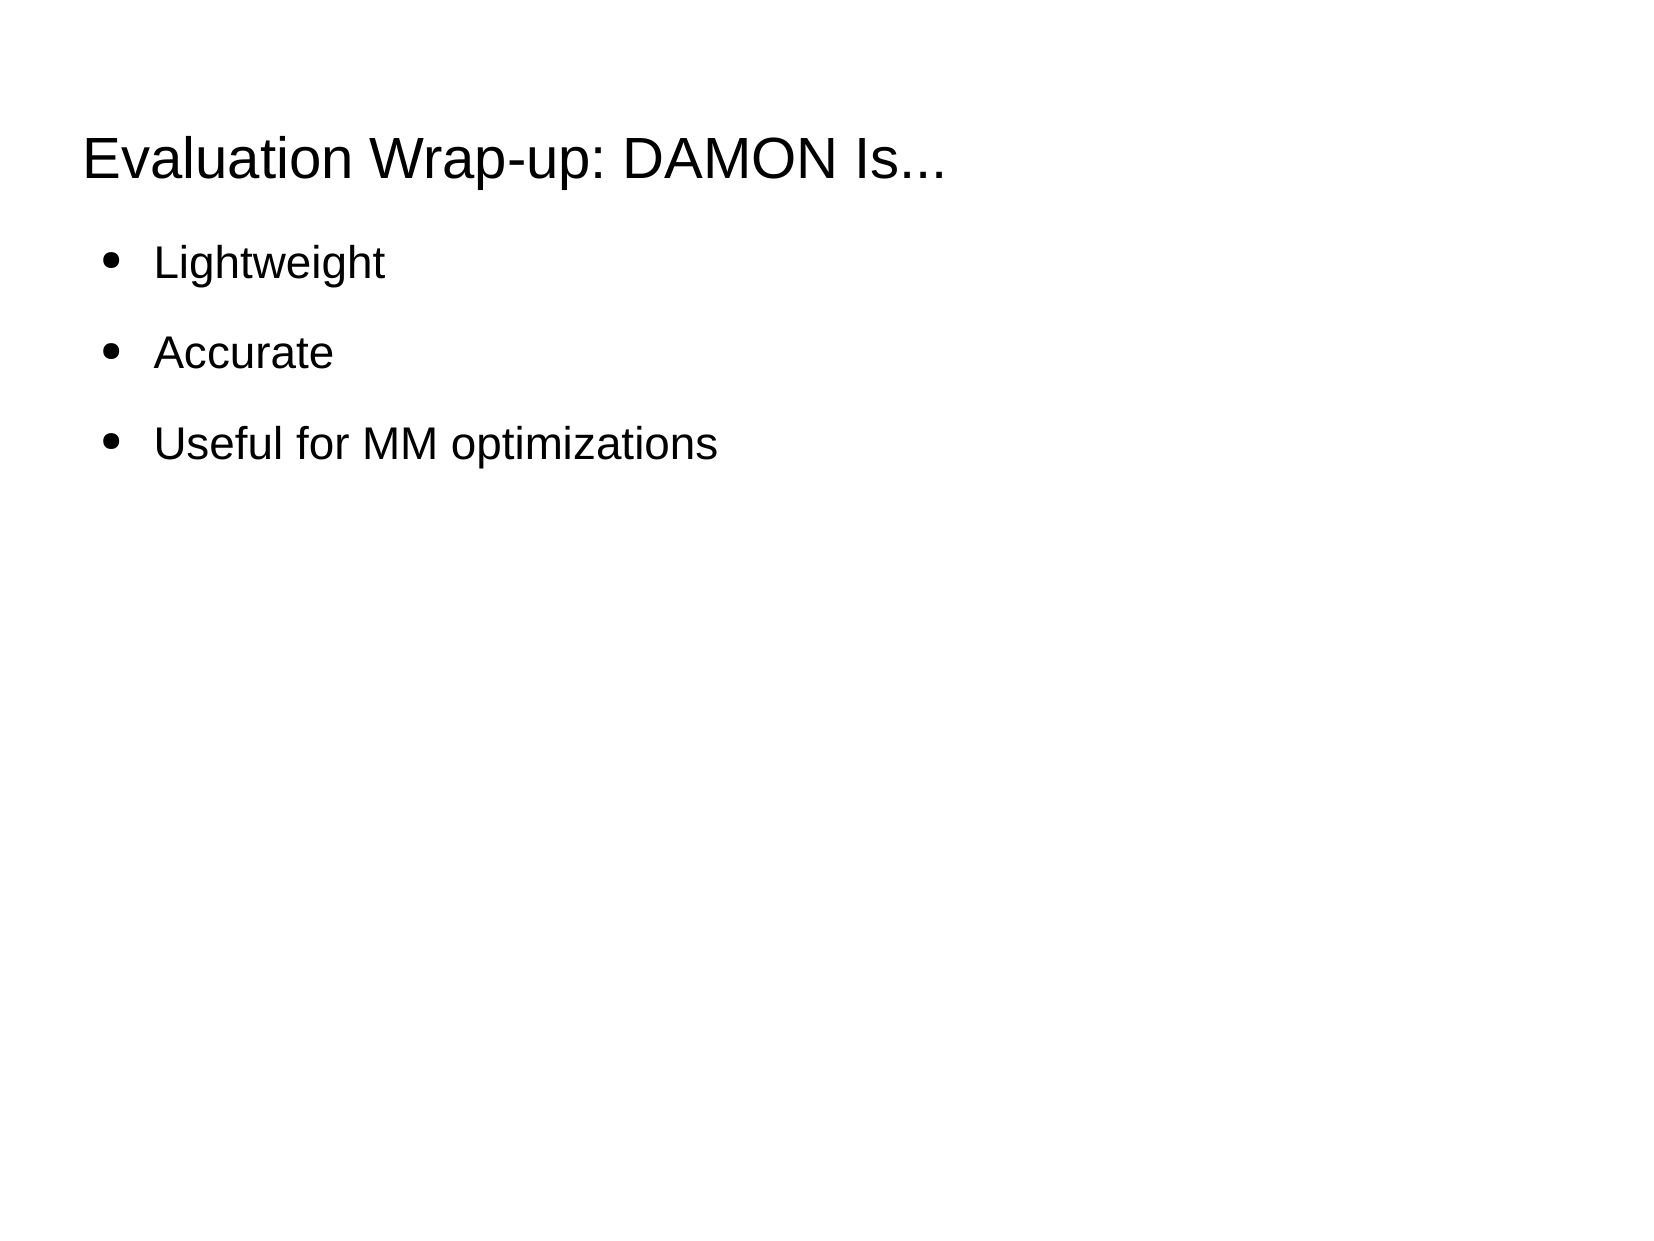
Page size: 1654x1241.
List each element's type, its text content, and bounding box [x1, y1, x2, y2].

title Evaluation Wrap-up: DAMON Is... [82, 108, 1571, 210]
list Lightweight Accurate Useful for MM optimizations [82, 236, 1571, 1111]
